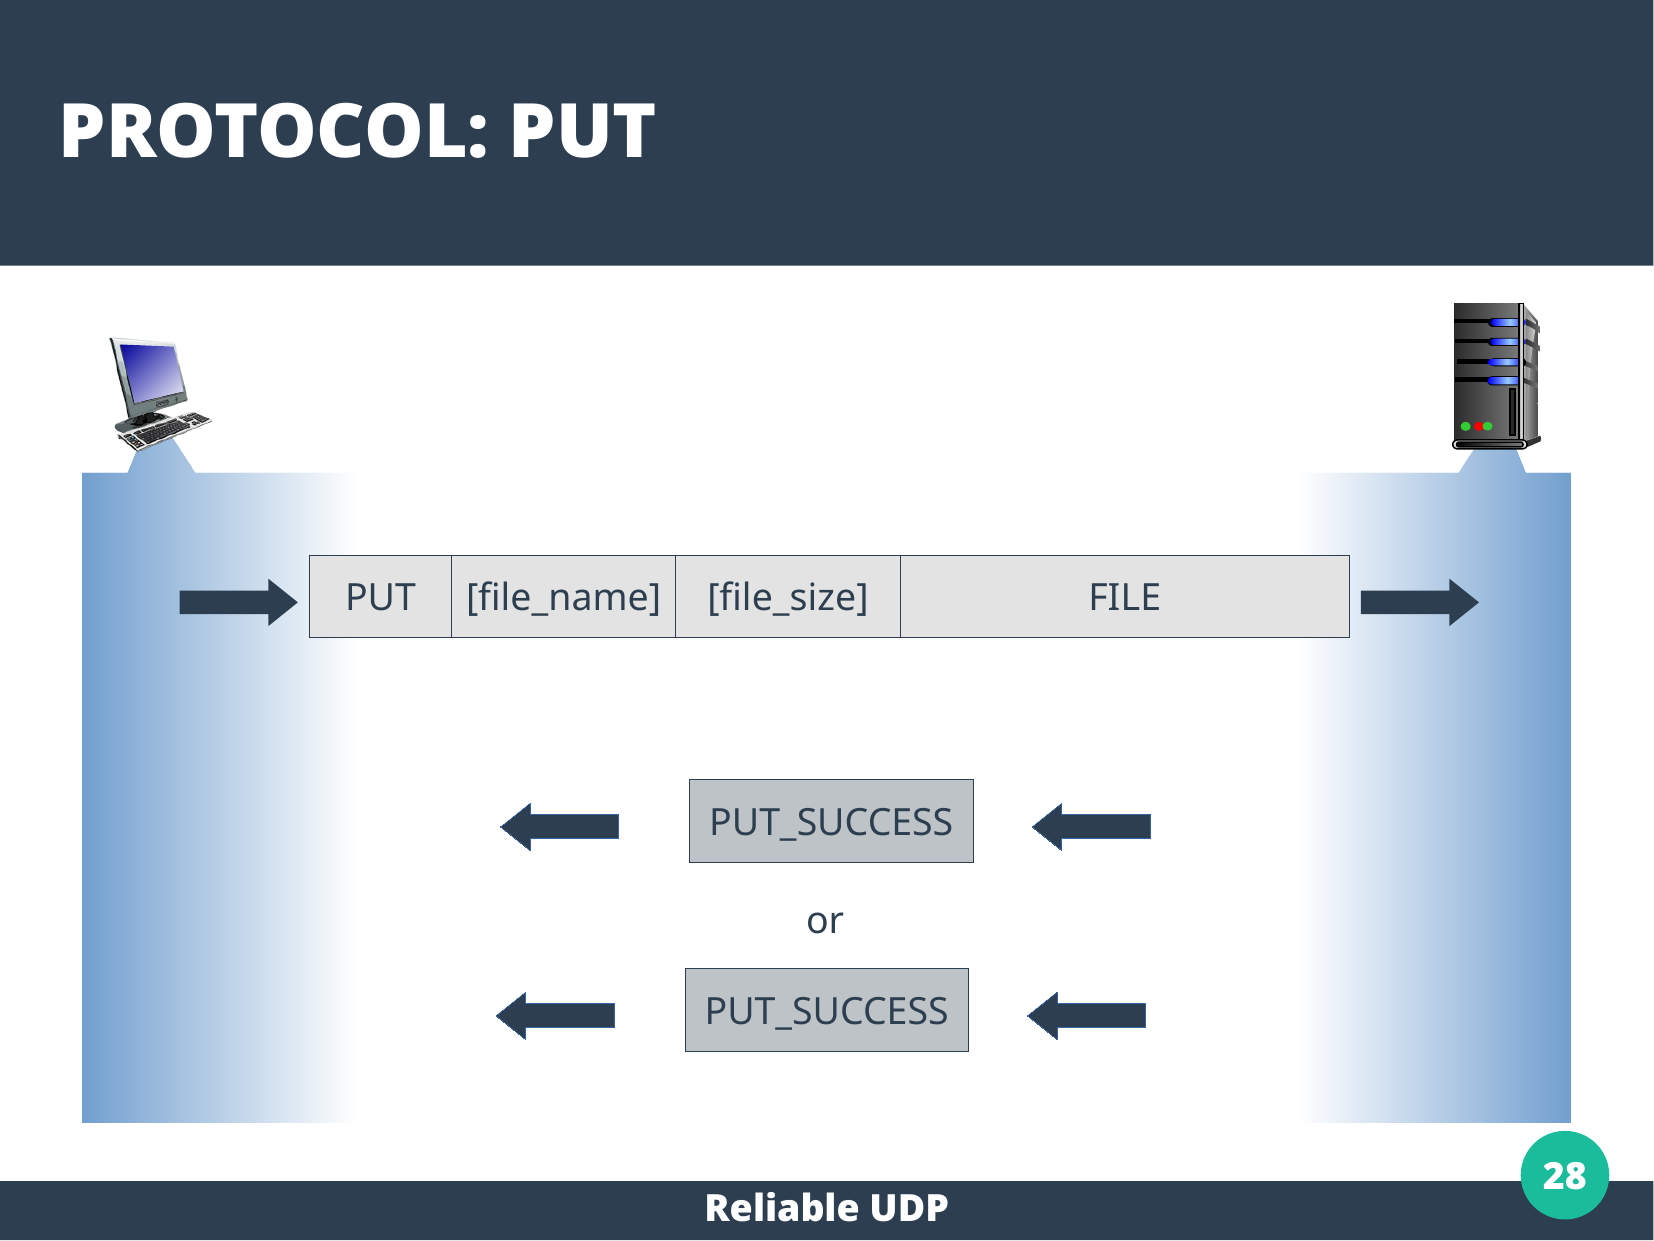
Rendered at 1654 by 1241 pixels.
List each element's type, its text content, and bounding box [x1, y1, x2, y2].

text_box [1032, 803, 1151, 851]
title PROTOCOL: PUT [59, 49, 1595, 207]
text_box [1299, 303, 1571, 1123]
text_box or [791, 885, 886, 968]
text_box [500, 803, 619, 851]
text_box FILE [900, 555, 1350, 638]
text_box [496, 992, 615, 1040]
picture [106, 332, 237, 461]
text_box [1027, 992, 1146, 1040]
text_box PUT [309, 555, 451, 638]
text_box [120, 344, 184, 404]
text_box [file_name] [451, 555, 675, 638]
text_box PUT_SUCCESS [685, 968, 969, 1052]
text_box PUT_SUCCESS [689, 779, 974, 863]
text_box [82, 461, 355, 1123]
text_box [file_size] [675, 555, 900, 638]
